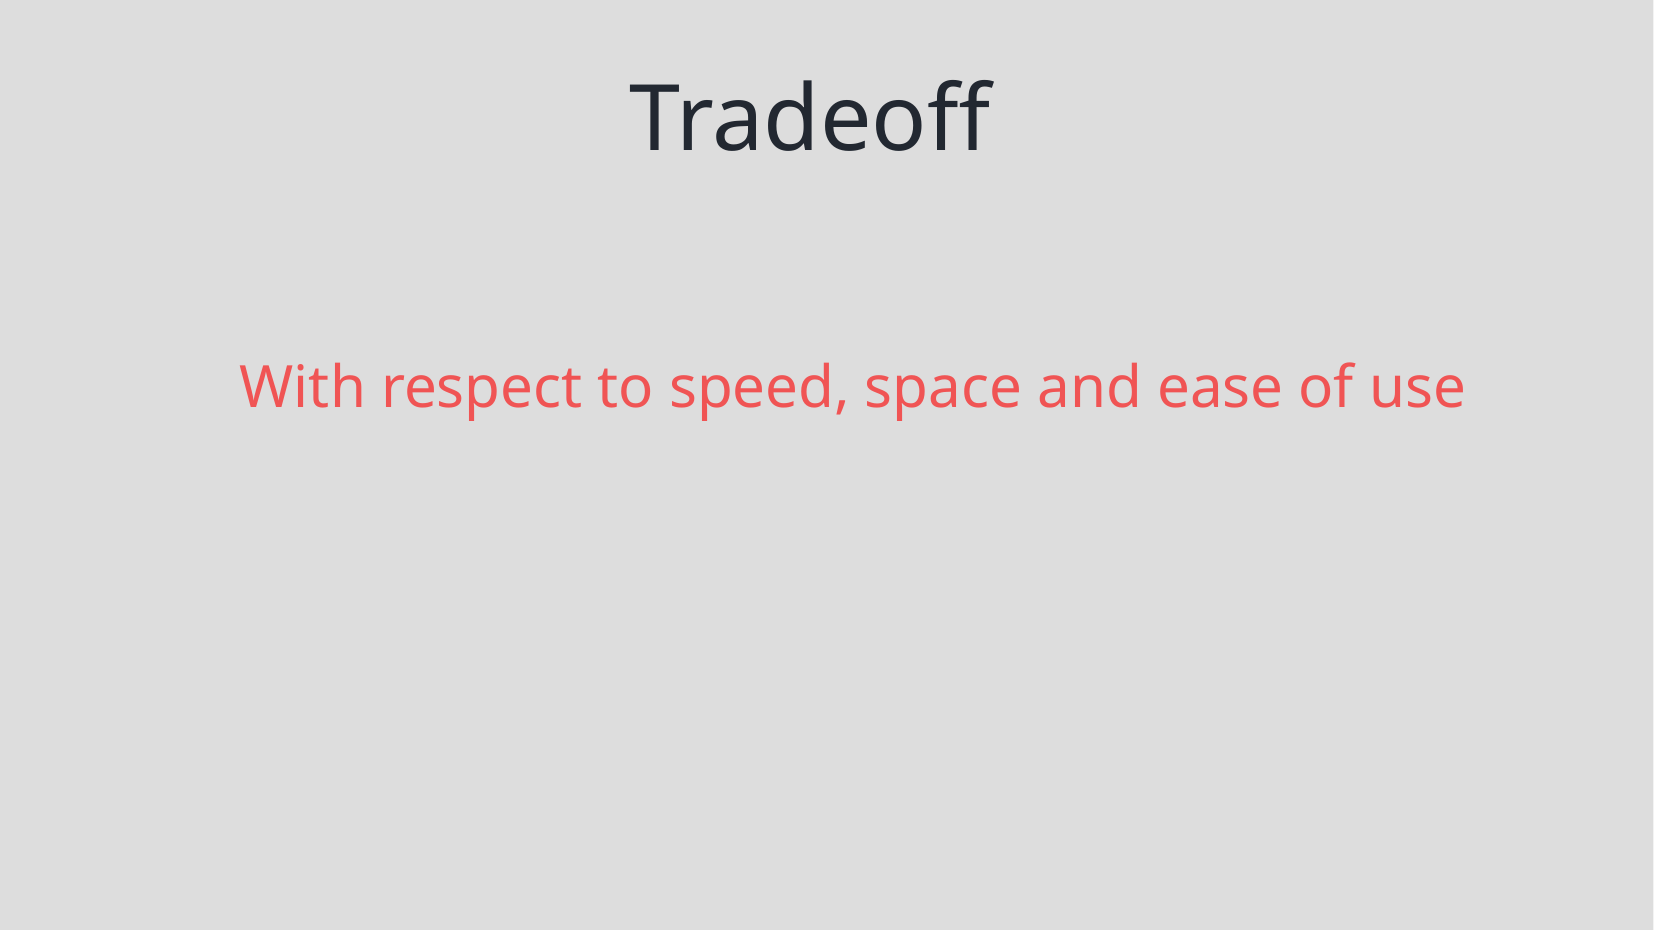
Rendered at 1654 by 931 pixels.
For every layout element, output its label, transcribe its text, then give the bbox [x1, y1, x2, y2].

text_box With respect to speed, space and ease of use [225, 337, 1501, 538]
title Tradeoff [82, 37, 1538, 193]
